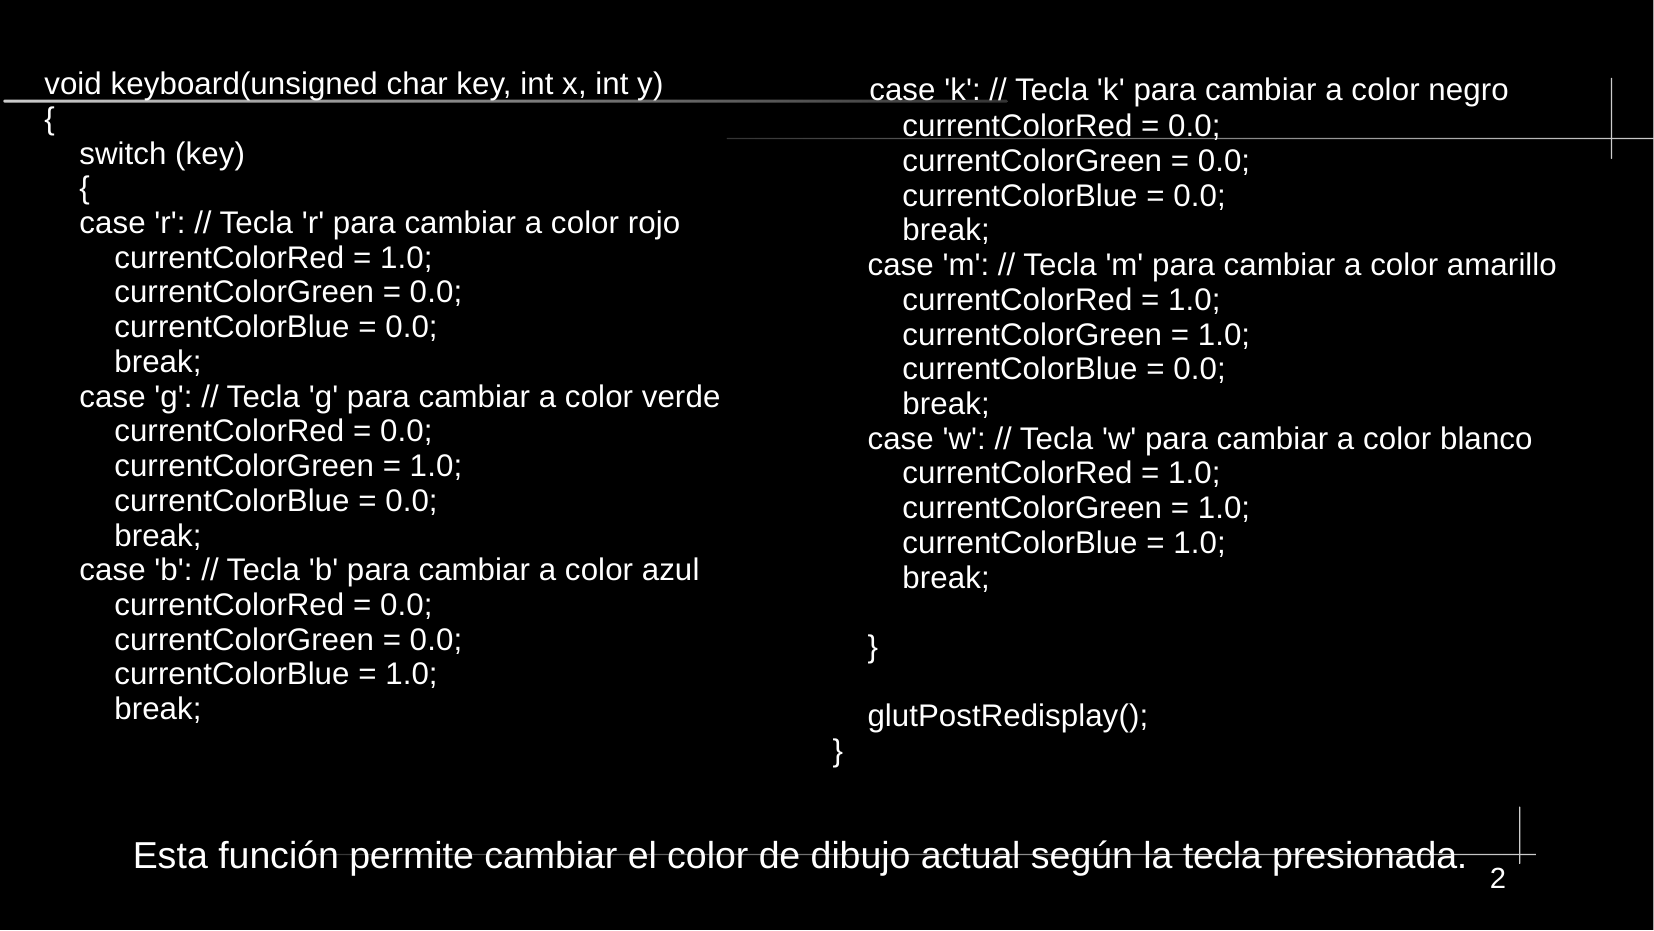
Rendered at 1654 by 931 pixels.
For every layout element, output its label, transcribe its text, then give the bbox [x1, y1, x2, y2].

text_box case 'k': // Tecla 'k' para cambiar a color negro currentColorRed = 0.0; currentColorGreen = 0.0; currentColorBlue = 0.0; break; case 'm': // Tecla 'm' para cambiar a color amarillo currentColorRed = 1.0; currentColorGreen = 1.0; currentColorBlue = 0.0; break; case 'w': // Tecla 'w' para cambiar a color blanco currentColorRed = 1.0; currentColorGreen = 1.0; currentColorBlue = 1.0; break; } glutPostRedisplay(); } [817, 59, 1574, 776]
text_box void keyboard(unsigned char key, int x, int y) { switch (key) { case 'r': // Tecla 'r' para cambiar a color rojo currentColorRed = 1.0; currentColorGreen = 0.0; currentColorBlue = 0.0; break; case 'g': // Tecla 'g' para cambiar a color verde currentColorRed = 0.0; currentColorGreen = 1.0; currentColorBlue = 0.0; break; case 'b': // Tecla 'b' para cambiar a color azul currentColorRed = 0.0; currentColorGreen = 0.0; currentColorBlue = 1.0; break; [29, 59, 886, 886]
text_box Esta función permite cambiar el color de dibujo actual según la tecla presionada. [118, 826, 1494, 884]
